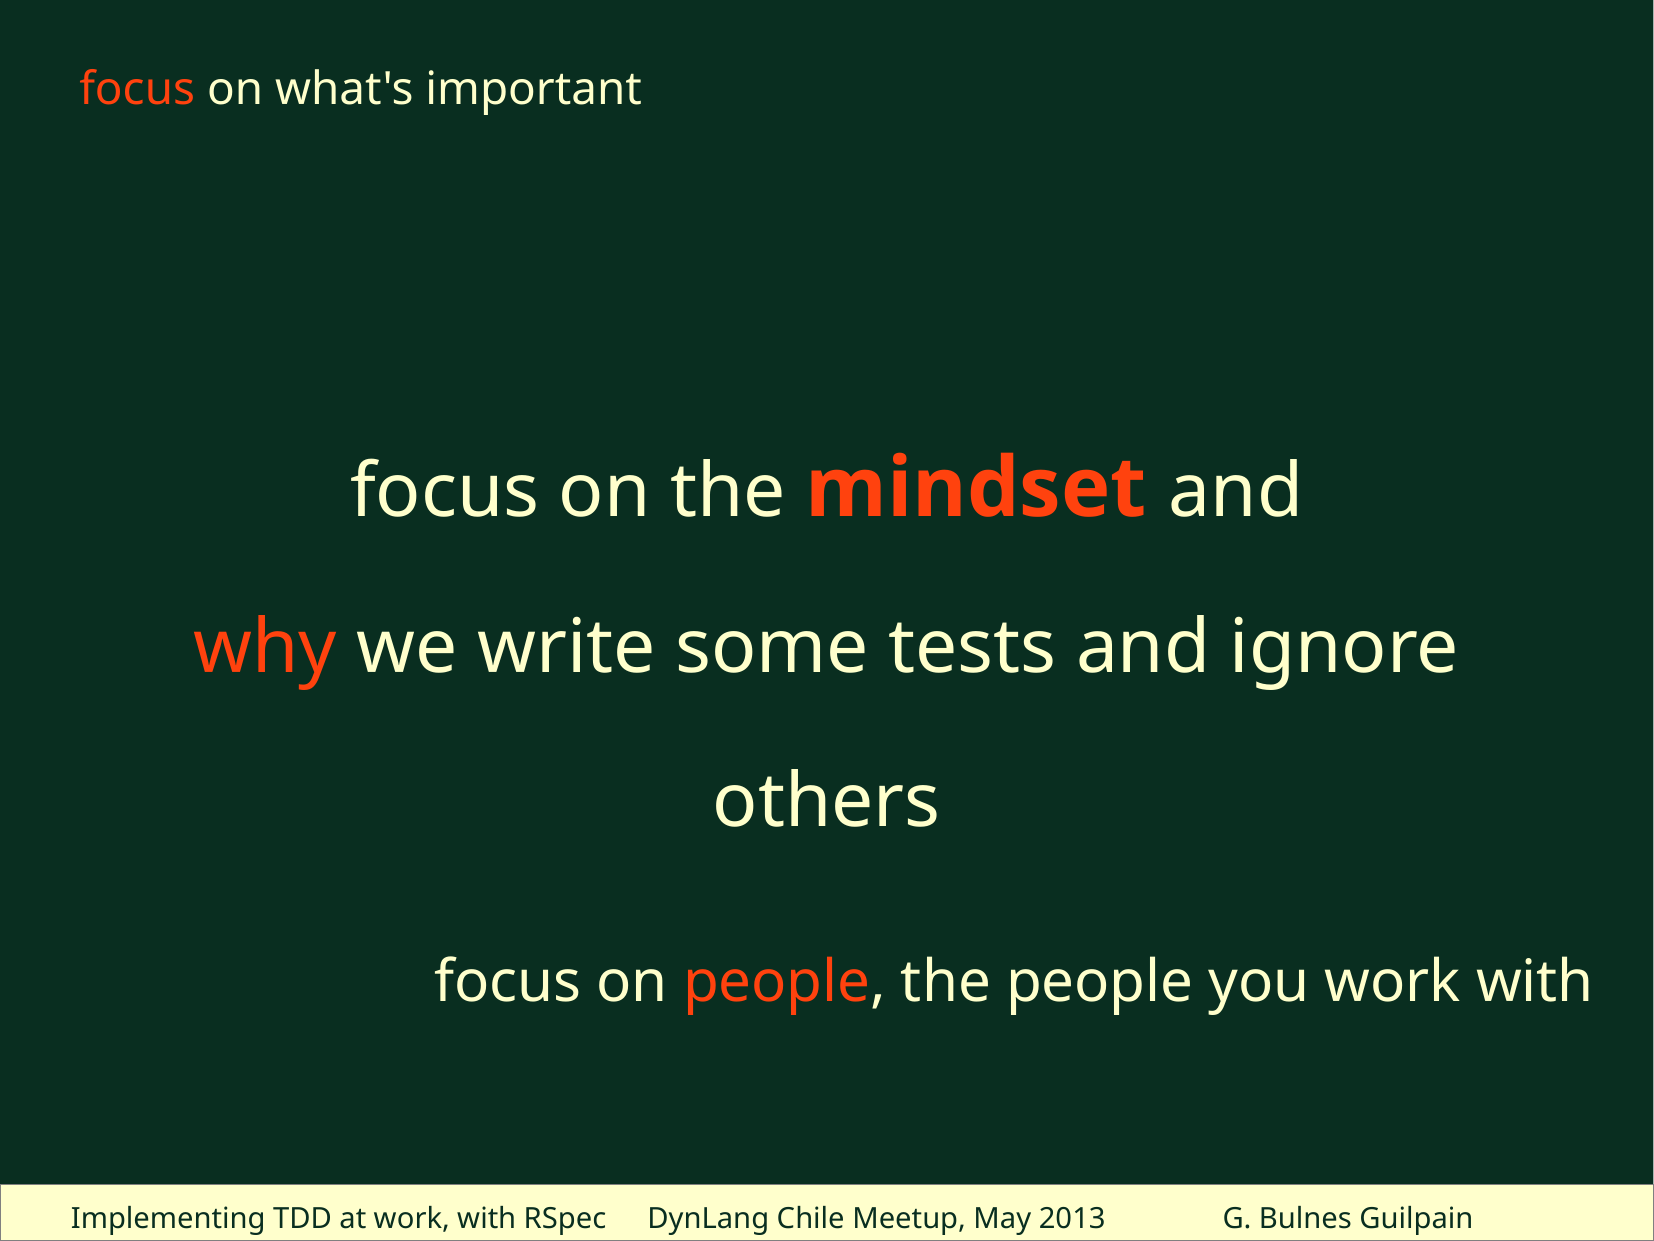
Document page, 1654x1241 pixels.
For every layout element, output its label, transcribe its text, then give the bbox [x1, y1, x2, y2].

subtitle focus on the mindset and why we write some tests and ignore others [82, 49, 1571, 1171]
text_box Implementing TDD at work, with RSpec [56, 1190, 506, 1239]
text_box focus on what's important [64, 48, 533, 115]
text_box DynLang Chile Meetup, May 2013 [632, 1190, 1021, 1239]
text_box G. Bulnes Guilpain [1207, 1190, 1435, 1239]
text_box [0, 1184, 1654, 1241]
text_box focus on people, the people you work with [419, 931, 1571, 1012]
